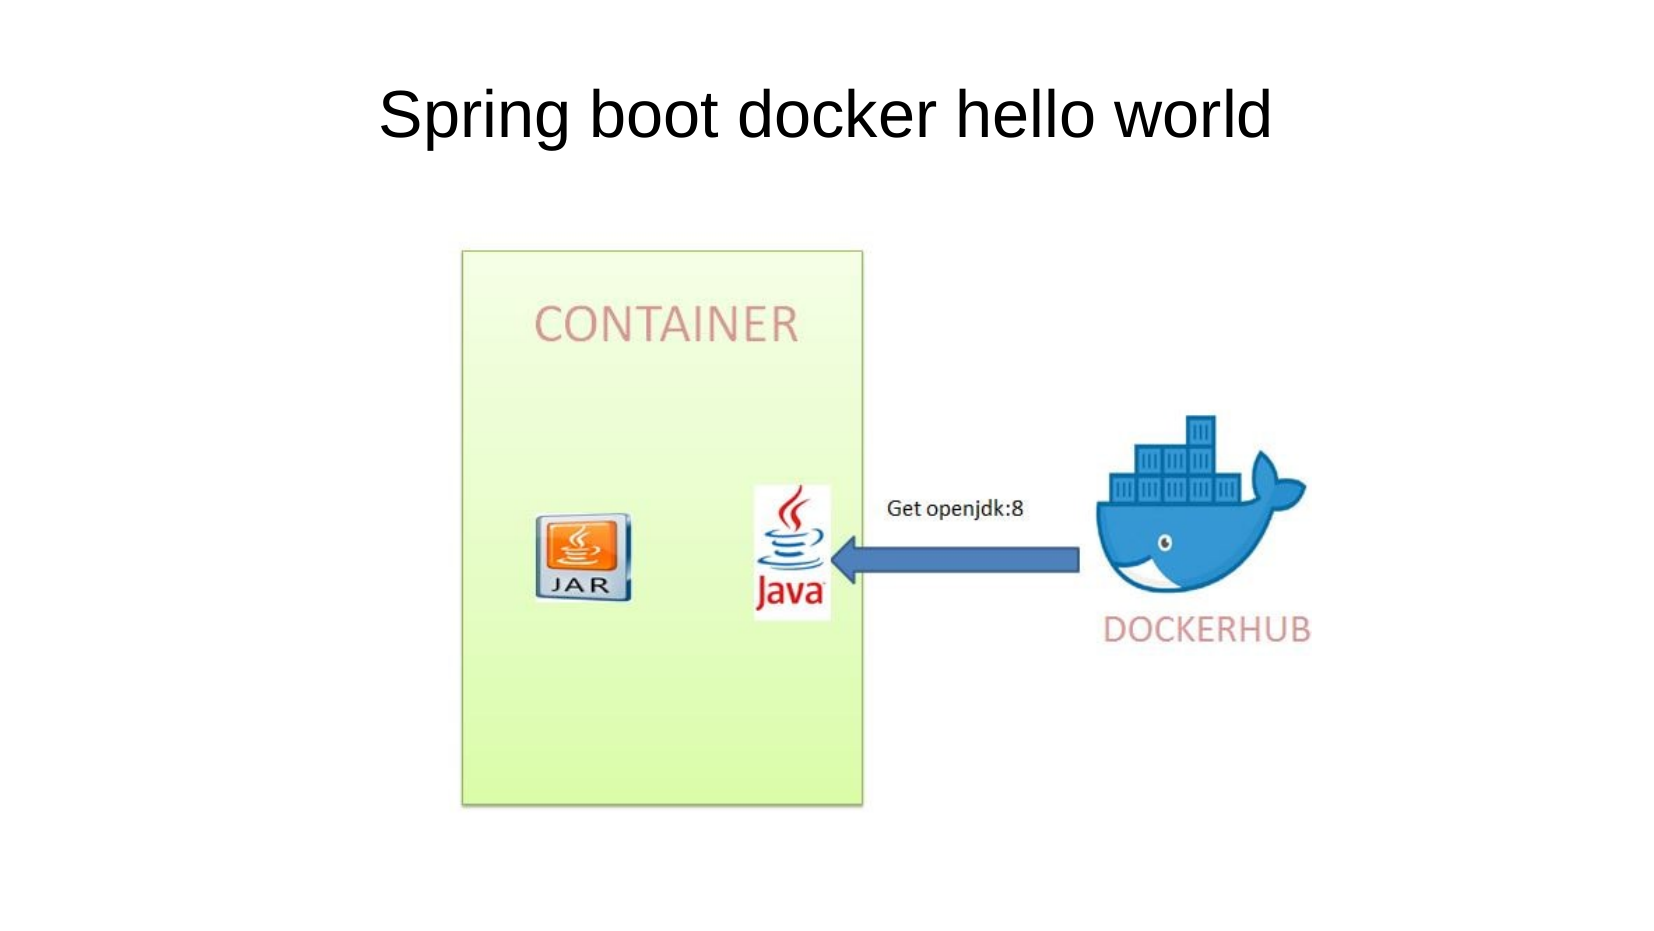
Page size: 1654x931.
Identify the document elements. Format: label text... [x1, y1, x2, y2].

title Spring boot docker hello world [82, 37, 1571, 193]
picture [448, 231, 1312, 815]
